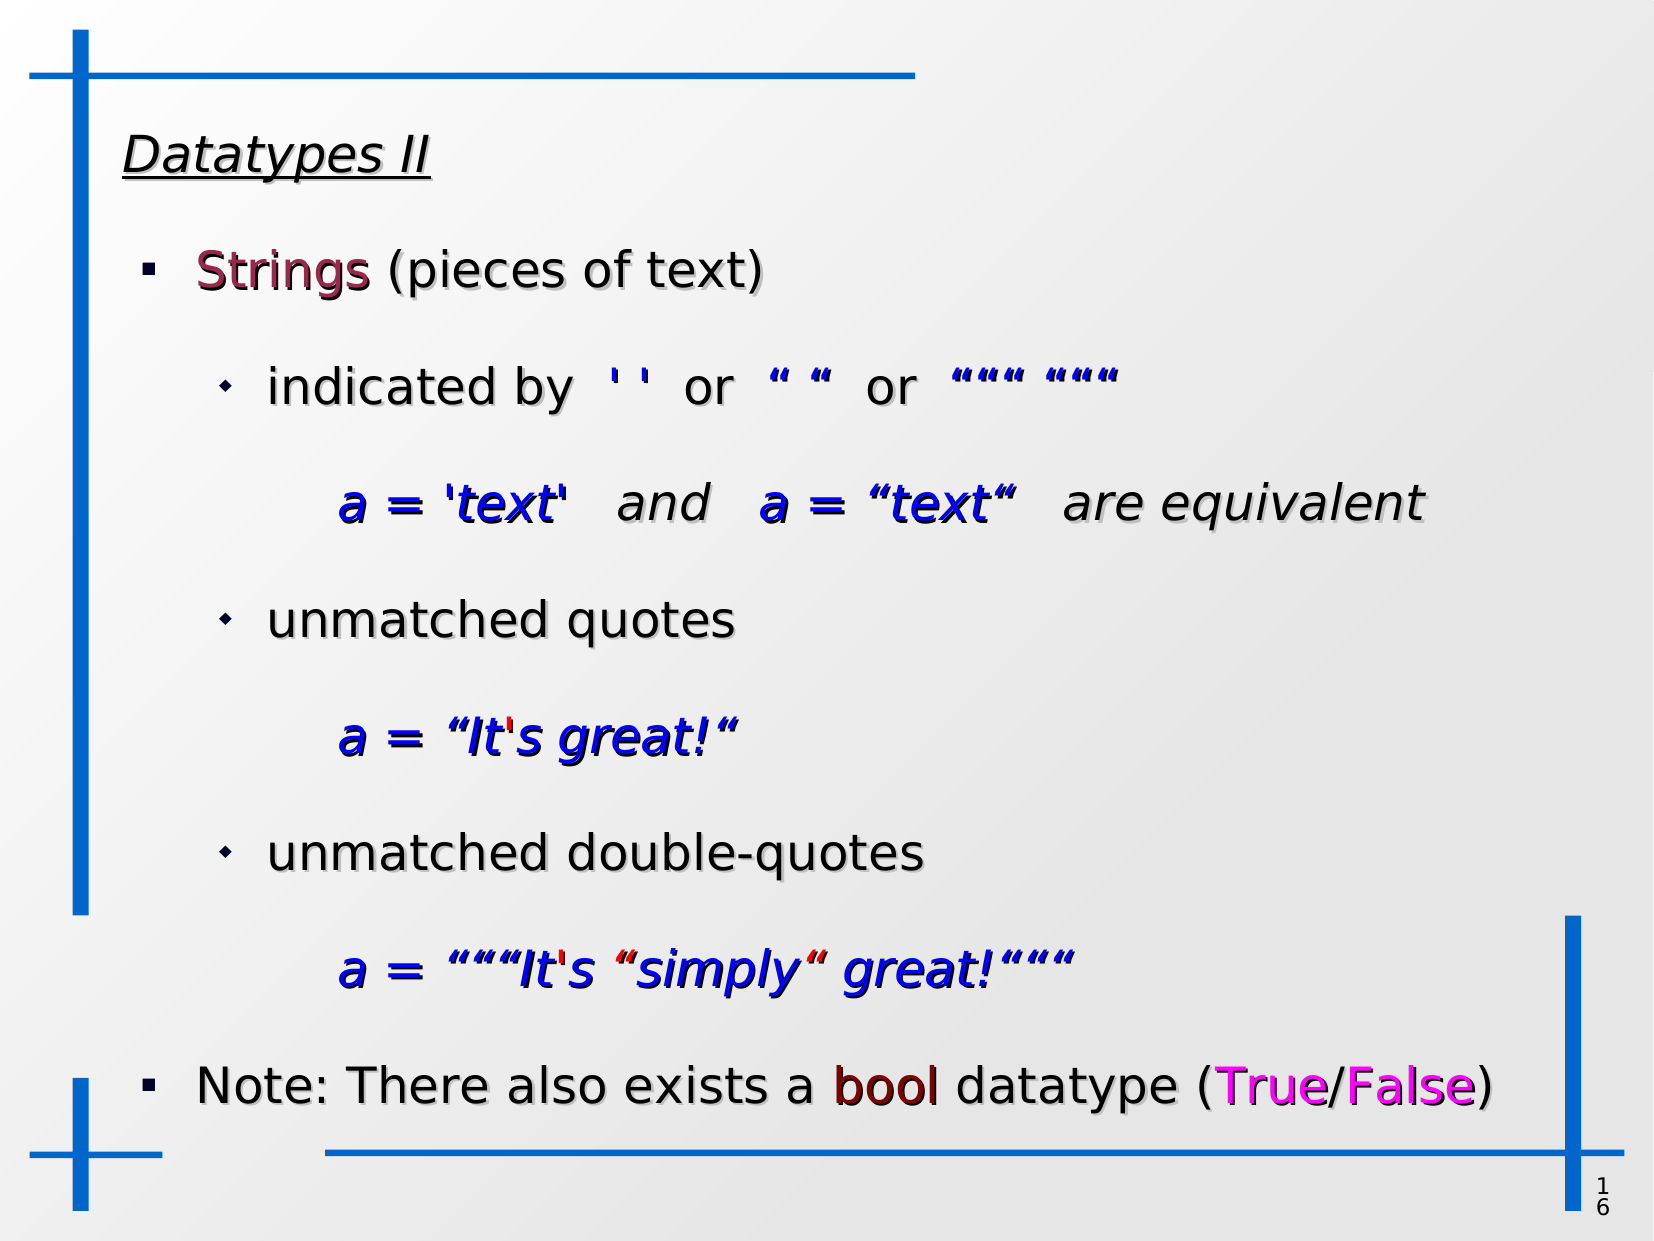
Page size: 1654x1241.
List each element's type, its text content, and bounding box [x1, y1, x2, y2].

title Datatypes II [122, 91, 1524, 219]
list Strings (pieces of text) indicated by ' ' or “ “ or “““ “““ a = 'text' and a = “text“ are equivalent unmatched quotes a = “It's great!“ unmatched double-quotes a = “““It's “simply“ great!“““ Note: There also exists a bool datatype (True/False) [124, 241, 1526, 1133]
